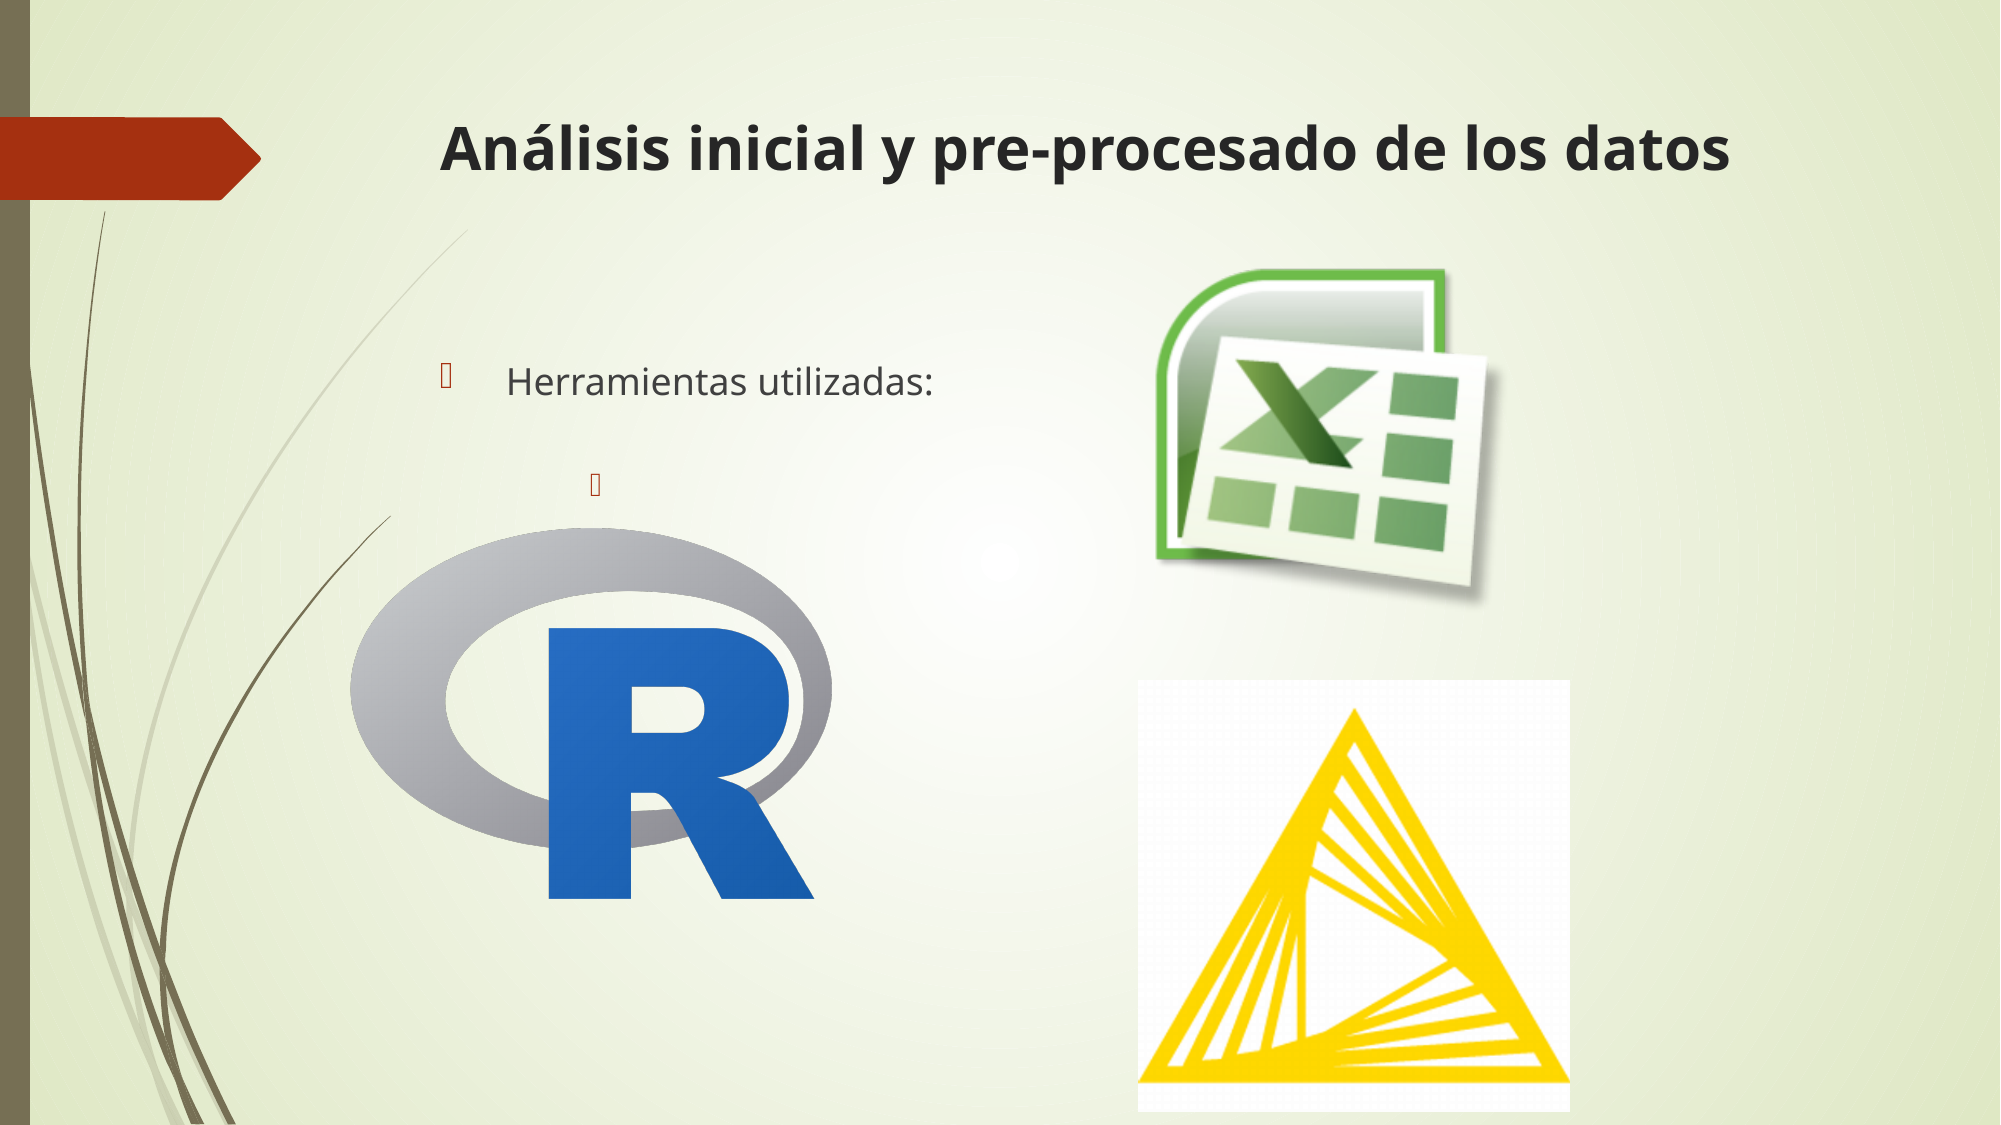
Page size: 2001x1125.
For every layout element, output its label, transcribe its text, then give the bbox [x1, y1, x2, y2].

title Análisis inicial y pre-procesado de los datos [425, 102, 1888, 313]
picture [1126, 227, 1517, 619]
picture [1138, 680, 1570, 1112]
list Herramientas utilizadas: [424, 350, 1888, 970]
picture [350, 526, 833, 900]
